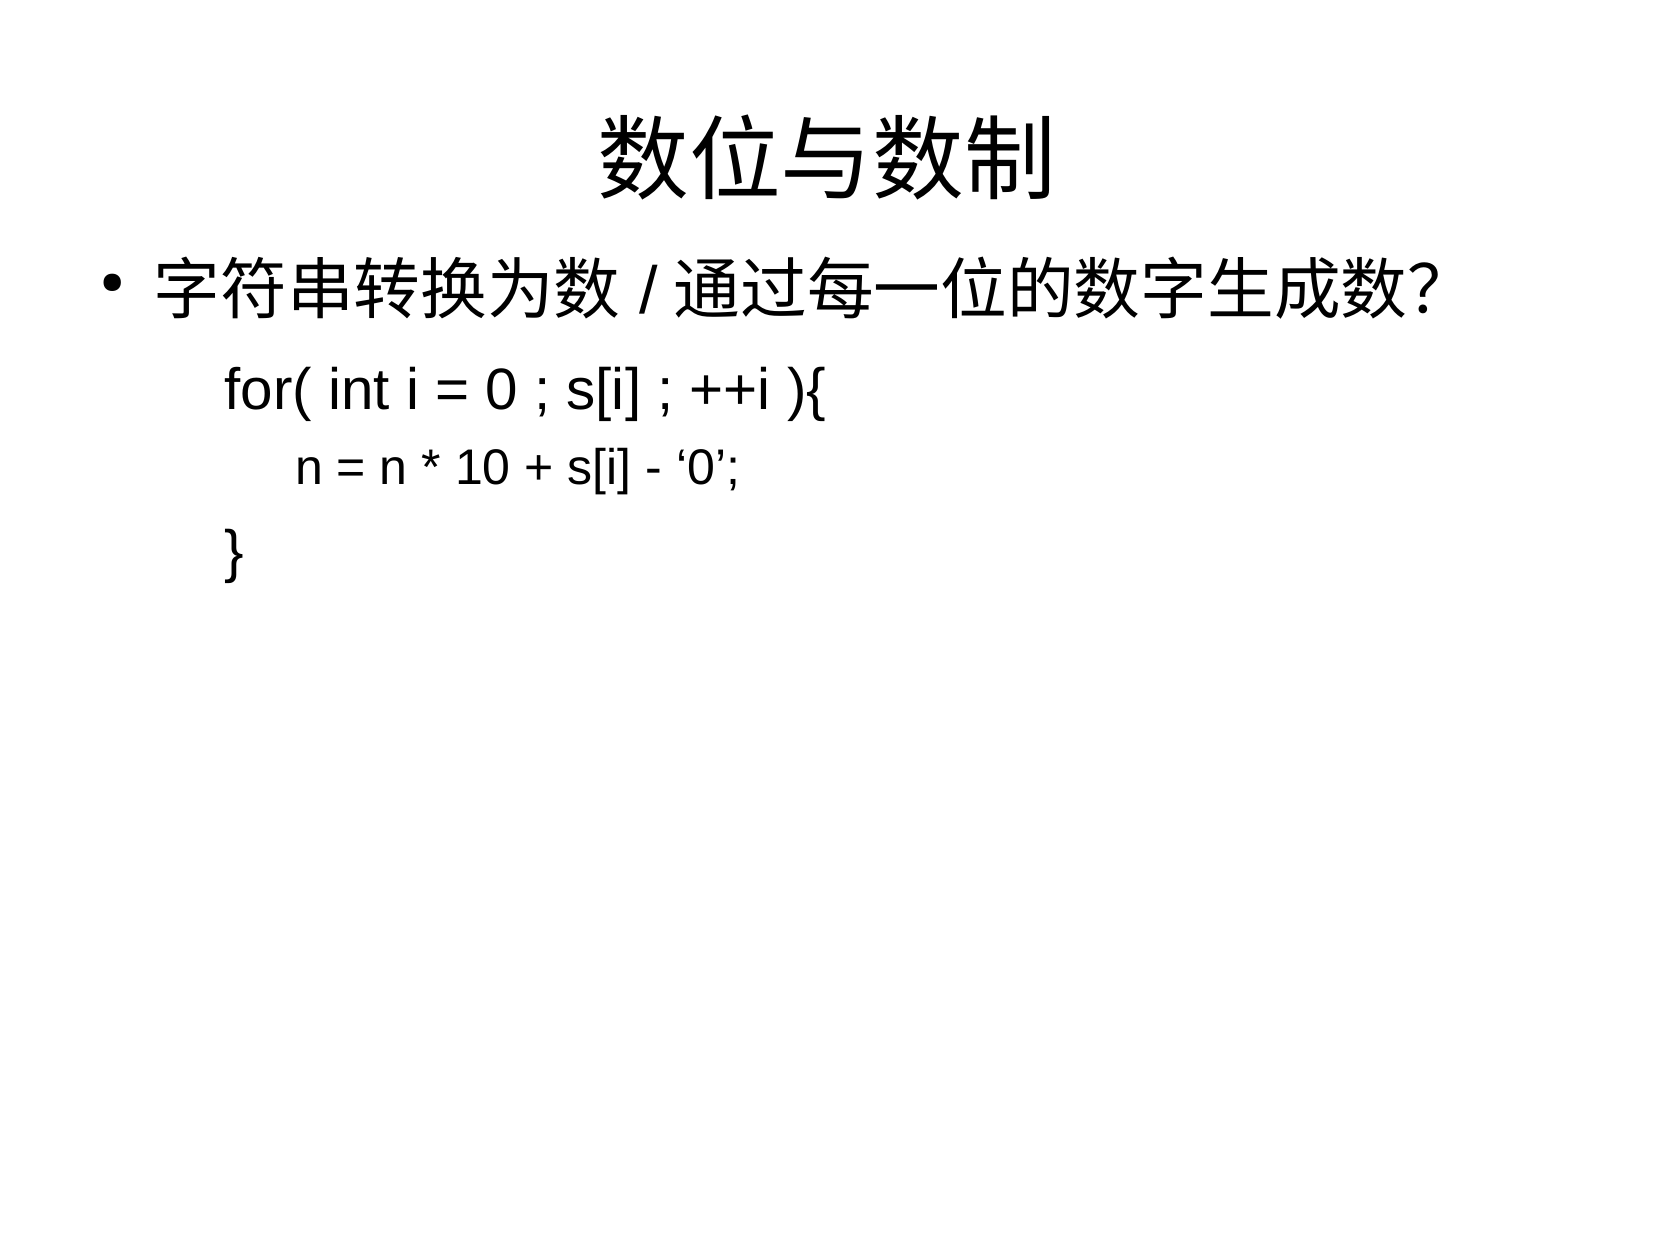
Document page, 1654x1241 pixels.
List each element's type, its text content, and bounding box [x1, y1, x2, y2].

title 数位与数制 [82, 49, 1571, 236]
list 字符串转换为数/通过每一位的数字生成数？ for( int i = 0 ; s[i] ; ++i ){ n = n * 10 + s[i] - ‘0’; } [82, 236, 1571, 1182]
